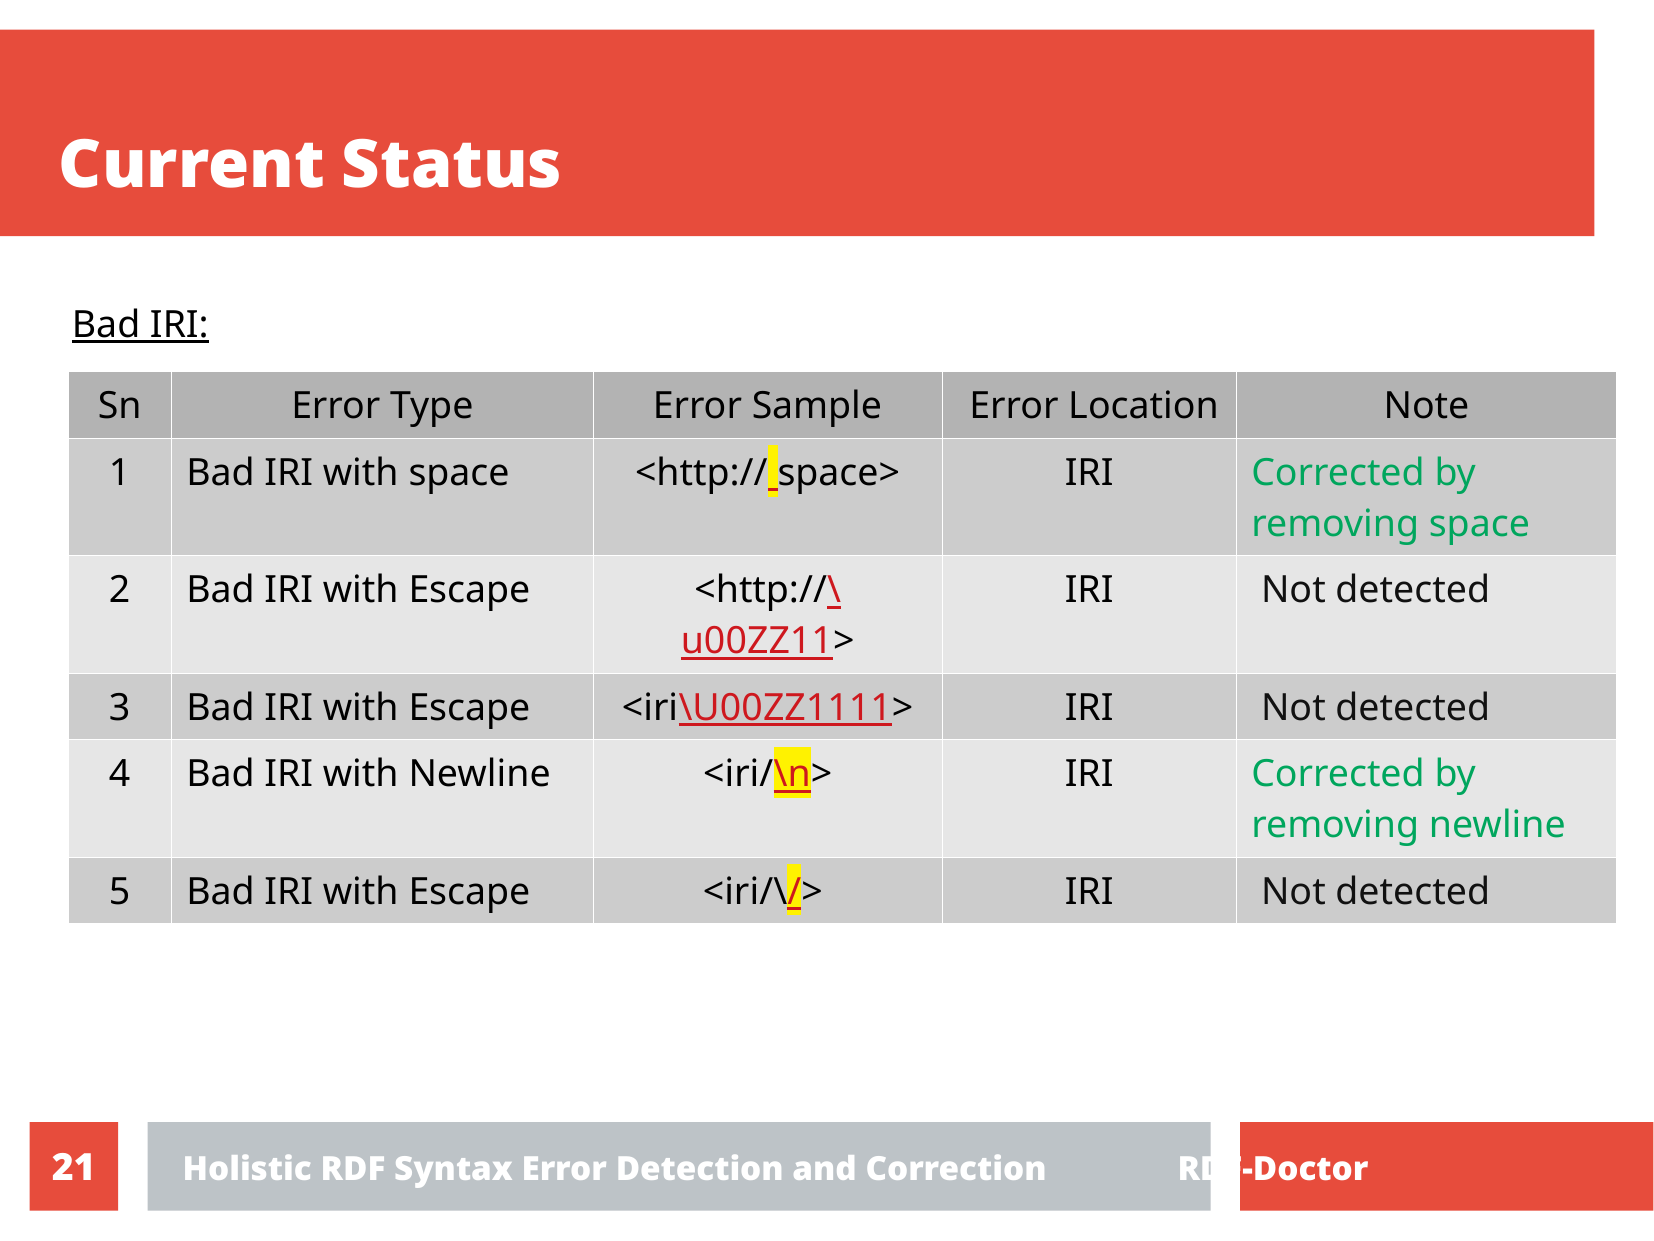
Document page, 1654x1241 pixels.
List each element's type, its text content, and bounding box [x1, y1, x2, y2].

table_cell Bad IRI with space [172, 439, 593, 555]
table_cell Corrected by removing newline [1237, 740, 1616, 857]
table_cell Bad IRI with Escape [172, 556, 593, 673]
table_header Error Sample [594, 372, 942, 438]
table_cell IRI [943, 858, 1236, 923]
table_cell Not detected [1237, 556, 1616, 673]
text_box Bad IRI: [57, 289, 760, 400]
title Current Status [59, 59, 1595, 207]
table_cell <iri/\n> [594, 740, 942, 857]
table_cell 4 [69, 740, 171, 857]
table_cell Bad IRI with Escape [172, 674, 593, 739]
table_cell 2 [69, 556, 171, 673]
table_cell <iri/\/> [594, 858, 942, 923]
table_header Sn [69, 400, 171, 438]
table_cell <http:// space> [594, 439, 942, 555]
table_cell IRI [943, 556, 1236, 673]
table_header Note [1237, 372, 1616, 438]
table_cell 3 [69, 674, 171, 739]
table_cell IRI [943, 674, 1236, 739]
table_header Error Location [943, 372, 1236, 438]
table_header Error Type [172, 400, 593, 438]
table_cell 1 [69, 439, 171, 555]
table_cell IRI [943, 439, 1236, 555]
table_cell IRI [943, 740, 1236, 857]
table_cell Corrected by removing space [1237, 439, 1616, 555]
table_cell Bad IRI with Escape [172, 858, 593, 923]
table_cell <iri\U00ZZ1111> [594, 674, 942, 739]
table_cell Not detected [1237, 674, 1616, 739]
text_box Holistic RDF Syntax Error Detection and Correction RDF-Doctor [182, 1137, 1638, 1191]
table_cell 5 [69, 858, 171, 923]
table_cell Bad IRI with Newline [172, 740, 593, 857]
table_cell <http://\u00ZZ11> [594, 556, 942, 673]
table_cell Not detected [1237, 858, 1616, 923]
